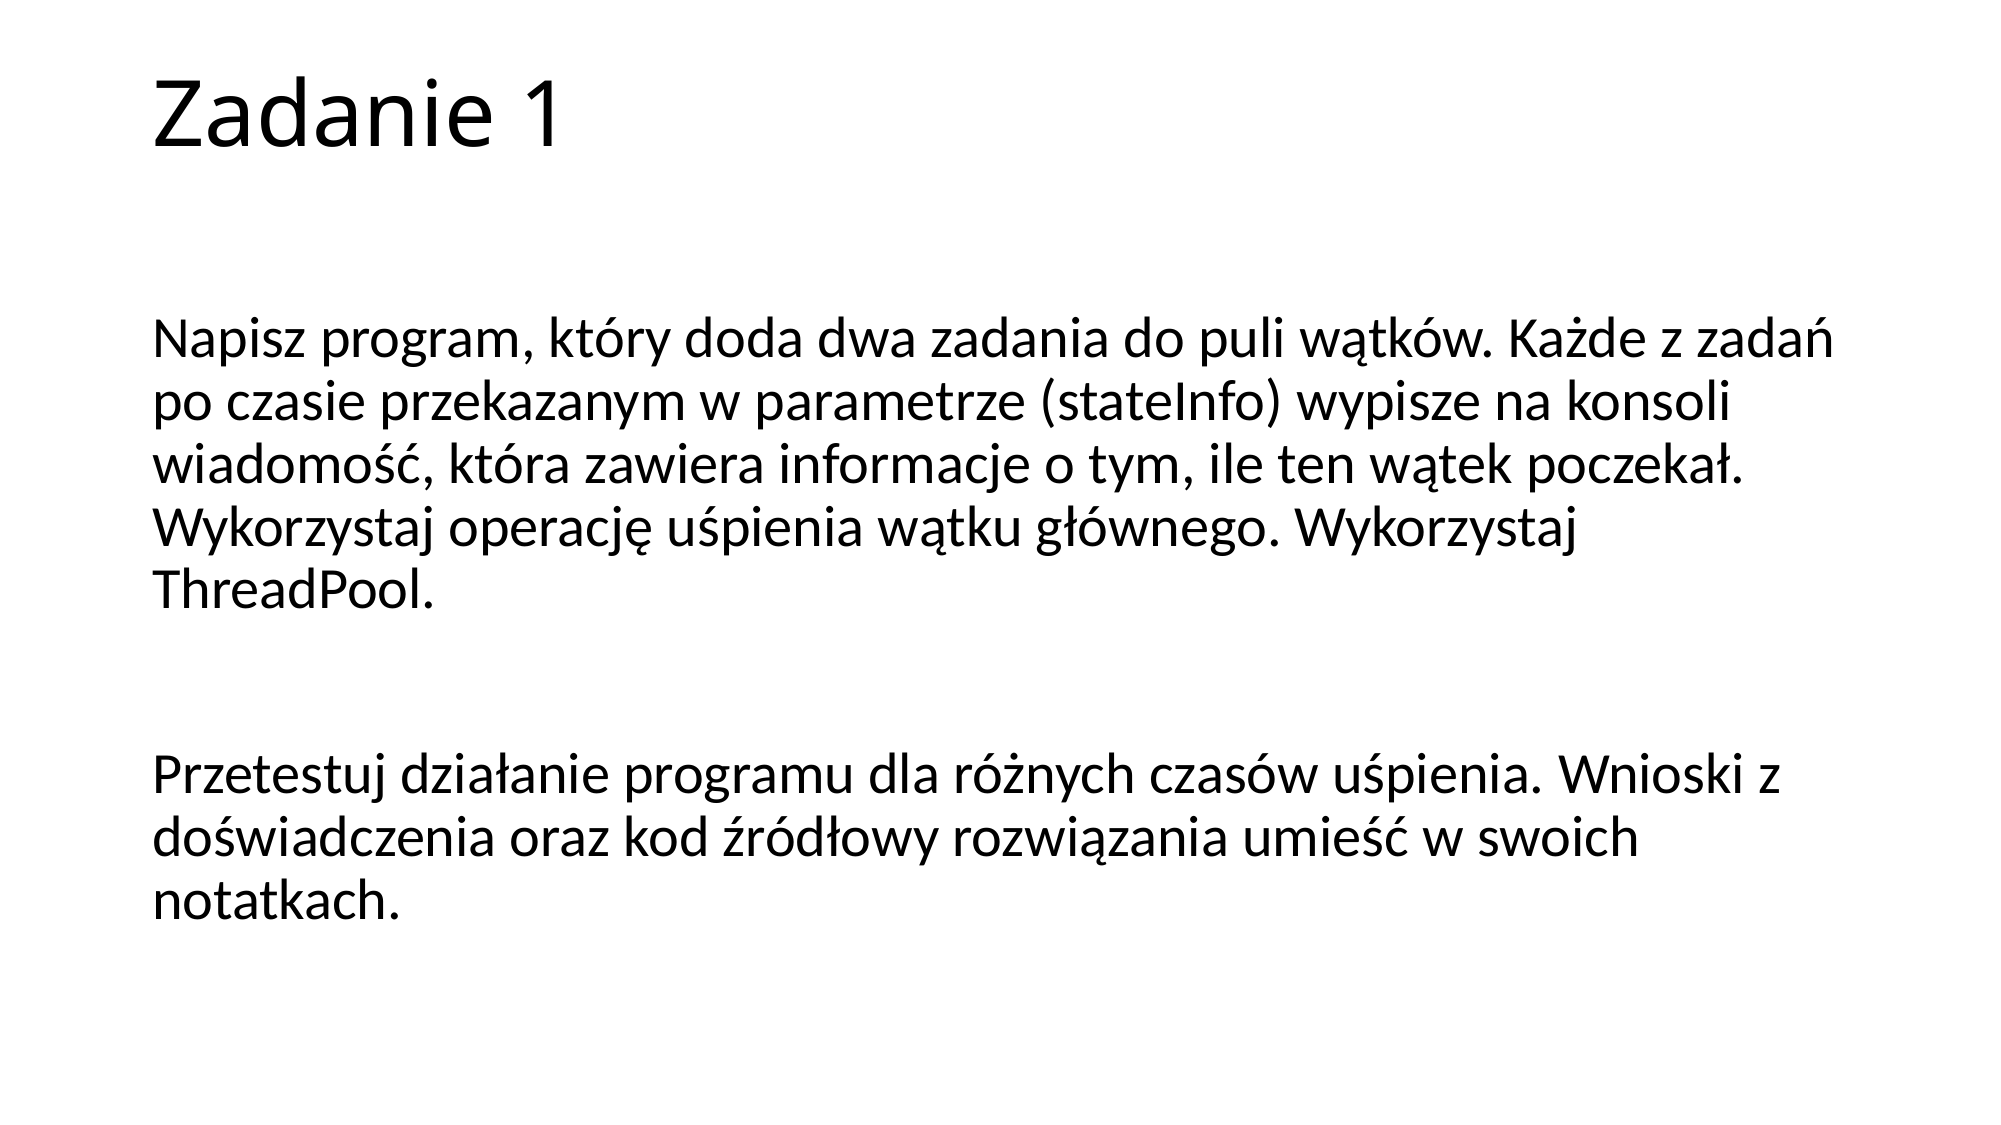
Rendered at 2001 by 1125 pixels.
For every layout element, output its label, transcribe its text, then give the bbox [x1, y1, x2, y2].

title Zadanie 1 [137, 59, 1863, 278]
list Napisz program, który doda dwa zadania do puli wątków. Każde z zadań po czasie przekazanym w parametrze (stateInfo) wypisze na konsoli wiadomość, która zawiera informacje o tym, ile ten wątek poczekał. Wykorzystaj operację uśpienia wątku głównego. Wykorzystaj ThreadPool. Przetestuj działanie programu dla różnych czasów uśpienia. Wnioski z doświadczenia oraz kod źródłowy rozwiązania umieść w swoich notatkach. [137, 299, 1863, 1014]
